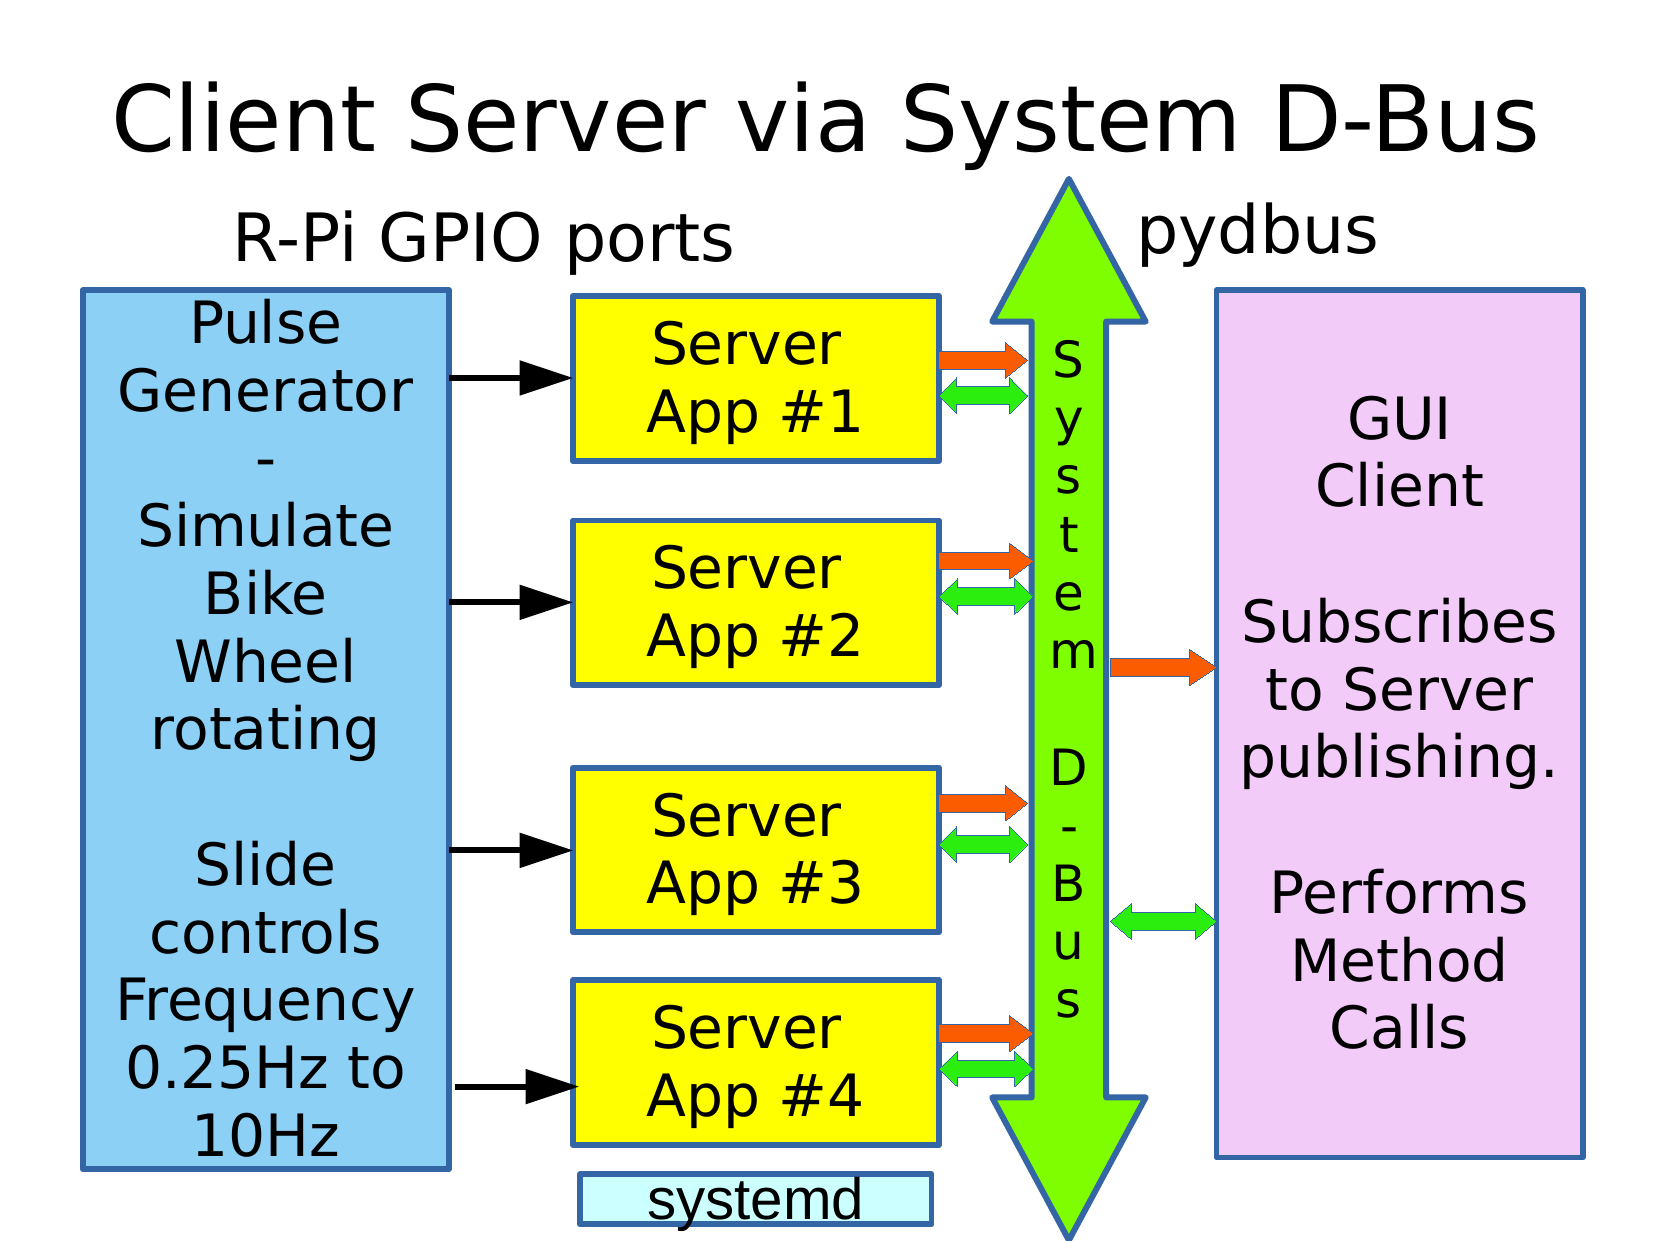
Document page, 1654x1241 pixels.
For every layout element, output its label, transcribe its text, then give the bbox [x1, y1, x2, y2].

text_box GUI Client Subscribes to Server publishing. Performs Method Calls [1216, 290, 1583, 1158]
text_box [938, 377, 1028, 414]
text_box Server App #1 [572, 296, 939, 461]
title Client Server via System D-Bus [82, 49, 1571, 189]
text_box Server App #4 [572, 980, 939, 1145]
text_box systemd [579, 1174, 932, 1225]
text_box [938, 578, 1034, 615]
text_box Server App #2 [572, 520, 939, 686]
text_box [938, 543, 1034, 579]
text_box Pulse Generator - Simulate Bike Wheel rotating Slide controls Frequency 0.25Hz to 10Hz [82, 290, 449, 1170]
text_box [1110, 649, 1217, 686]
text_box [938, 342, 1028, 379]
text_box [938, 1015, 1034, 1052]
text_box [938, 826, 1028, 863]
text_box pydbus [1051, 153, 1465, 309]
text_box Server App #3 [572, 767, 939, 933]
subtitle R-Pi GPIO ports [230, 161, 739, 317]
text_box [938, 785, 1028, 821]
text_box [938, 1051, 1034, 1087]
text_box System D-Bus [992, 212, 1146, 1241]
text_box [1110, 903, 1217, 940]
